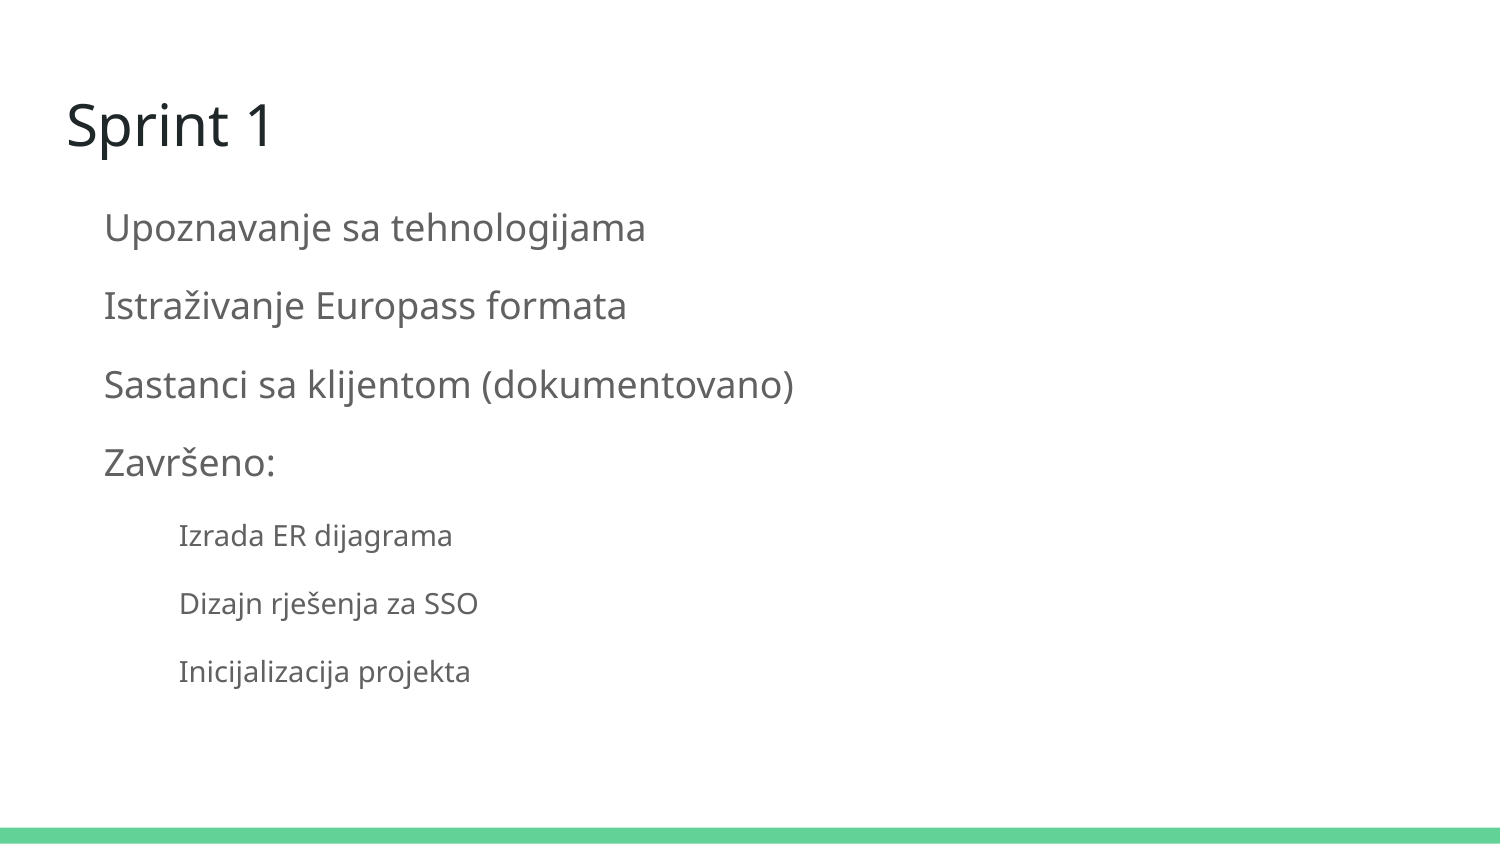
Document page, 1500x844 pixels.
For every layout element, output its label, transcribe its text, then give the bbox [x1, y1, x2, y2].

title Sprint 1 [51, 72, 1449, 167]
list Upoznavanje sa tehnologijama Istraživanje Europass formata Sastanci sa klijentom (dokumentovano) Završeno: Izrada ER dijagrama Dizajn rješenja za SSO Inicijalizacija projekta [51, 189, 1449, 750]
